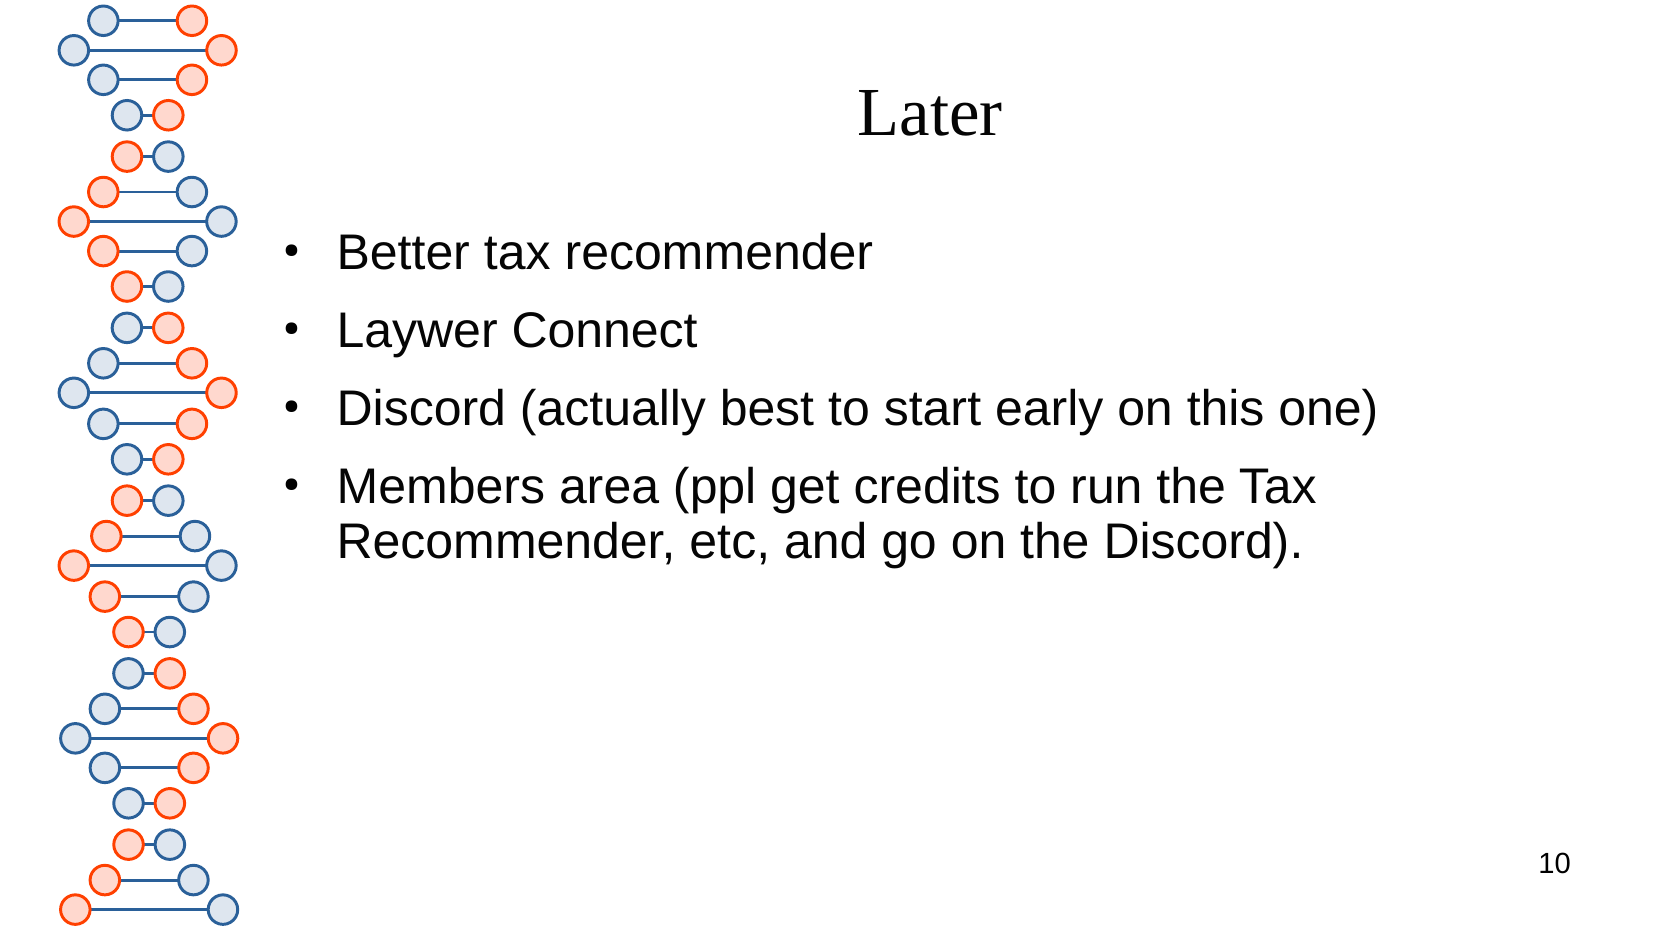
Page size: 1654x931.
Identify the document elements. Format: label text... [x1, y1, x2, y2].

list Better tax recommender Laywer Connect Discord (actually best to start early on this one) Members area (ppl get credits to run the Tax Recommender, etc, and go on the Discord). [265, 224, 1595, 764]
title Later [265, 35, 1595, 189]
